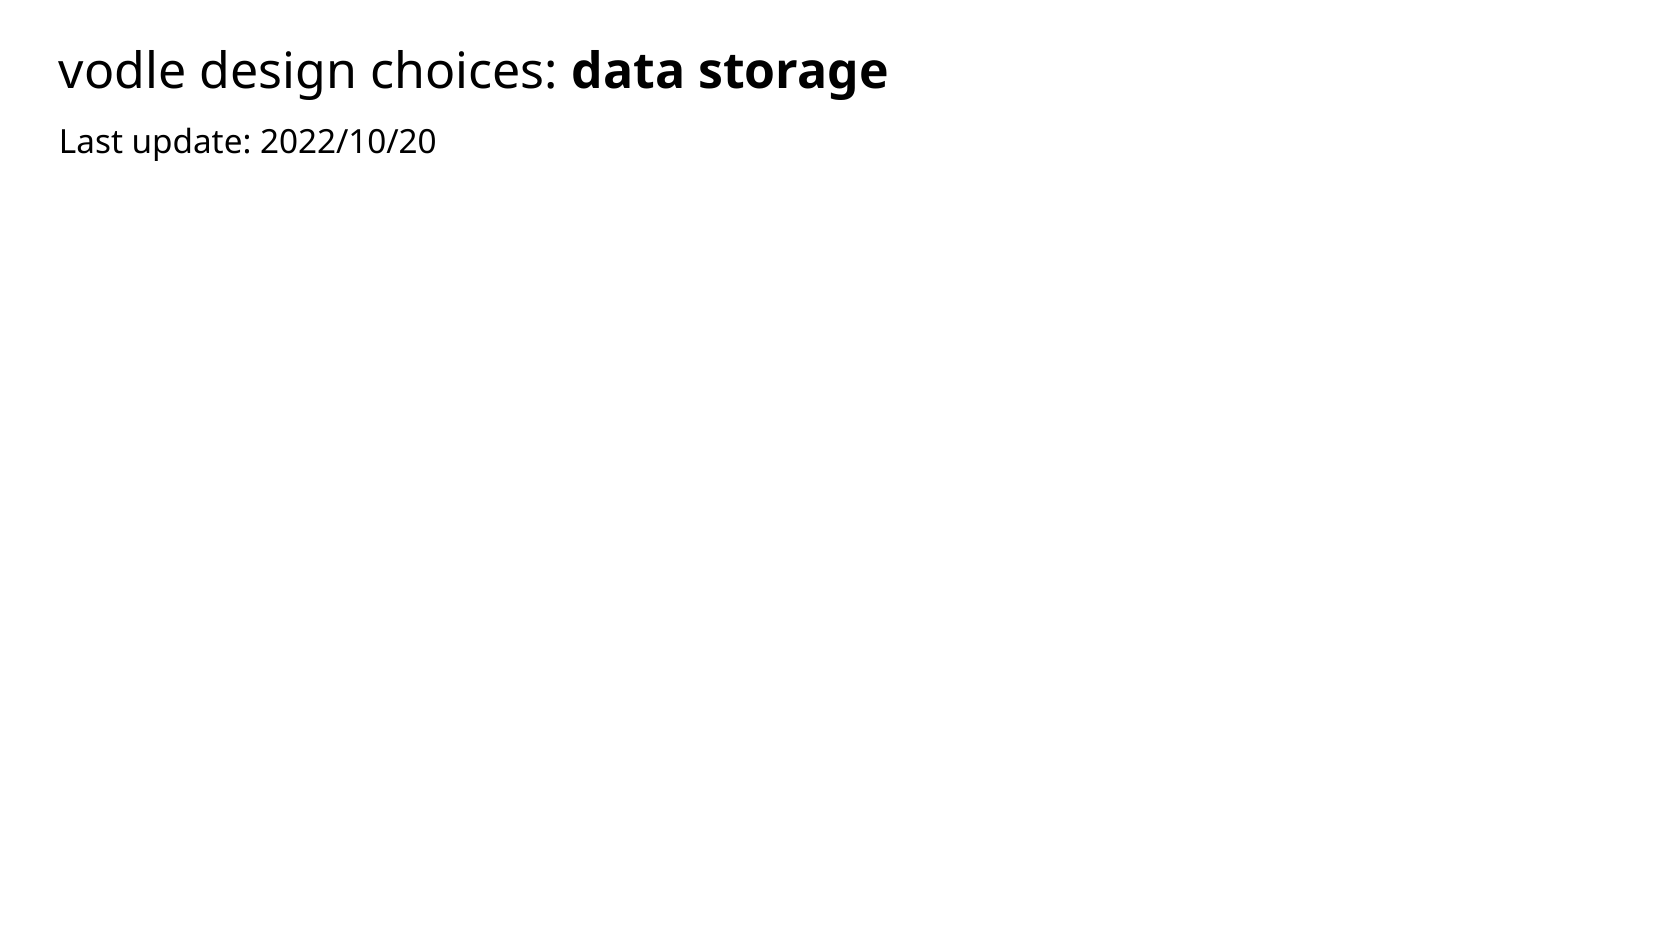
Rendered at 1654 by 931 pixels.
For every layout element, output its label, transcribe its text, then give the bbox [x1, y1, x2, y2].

title vodle design choices: data storage [59, 37, 1595, 101]
list Last update: 2022/10/20 [59, 118, 1595, 857]
